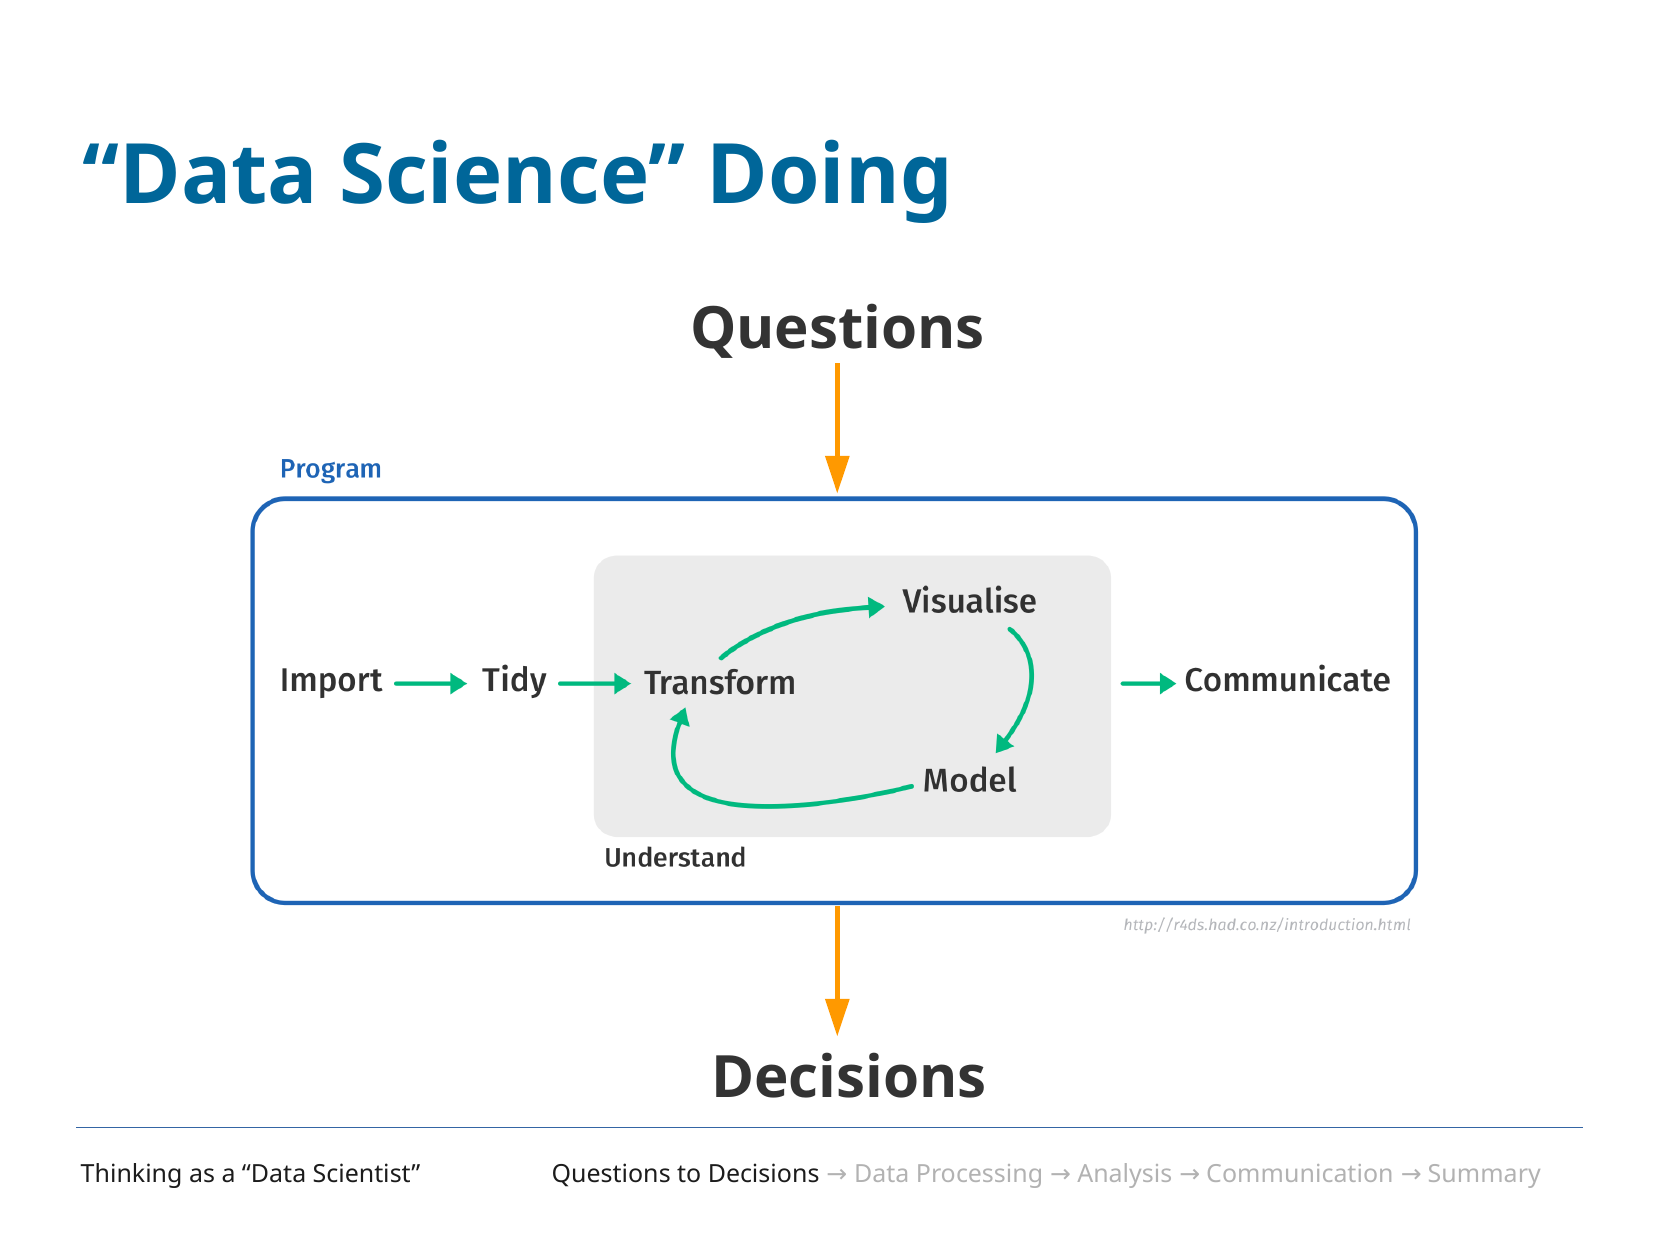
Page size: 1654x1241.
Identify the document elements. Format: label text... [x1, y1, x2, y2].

text_box Thinking as a “Data Scientist” [65, 1148, 536, 1225]
picture [237, 443, 1438, 955]
text_box Questions [587, 279, 1088, 370]
text_box Decisions [591, 1028, 1107, 1114]
text_box Questions to Decisions → Data Processing → Analysis → Communication → Summary [536, 1148, 1587, 1225]
title “Data Science” Doing [82, 72, 1571, 271]
